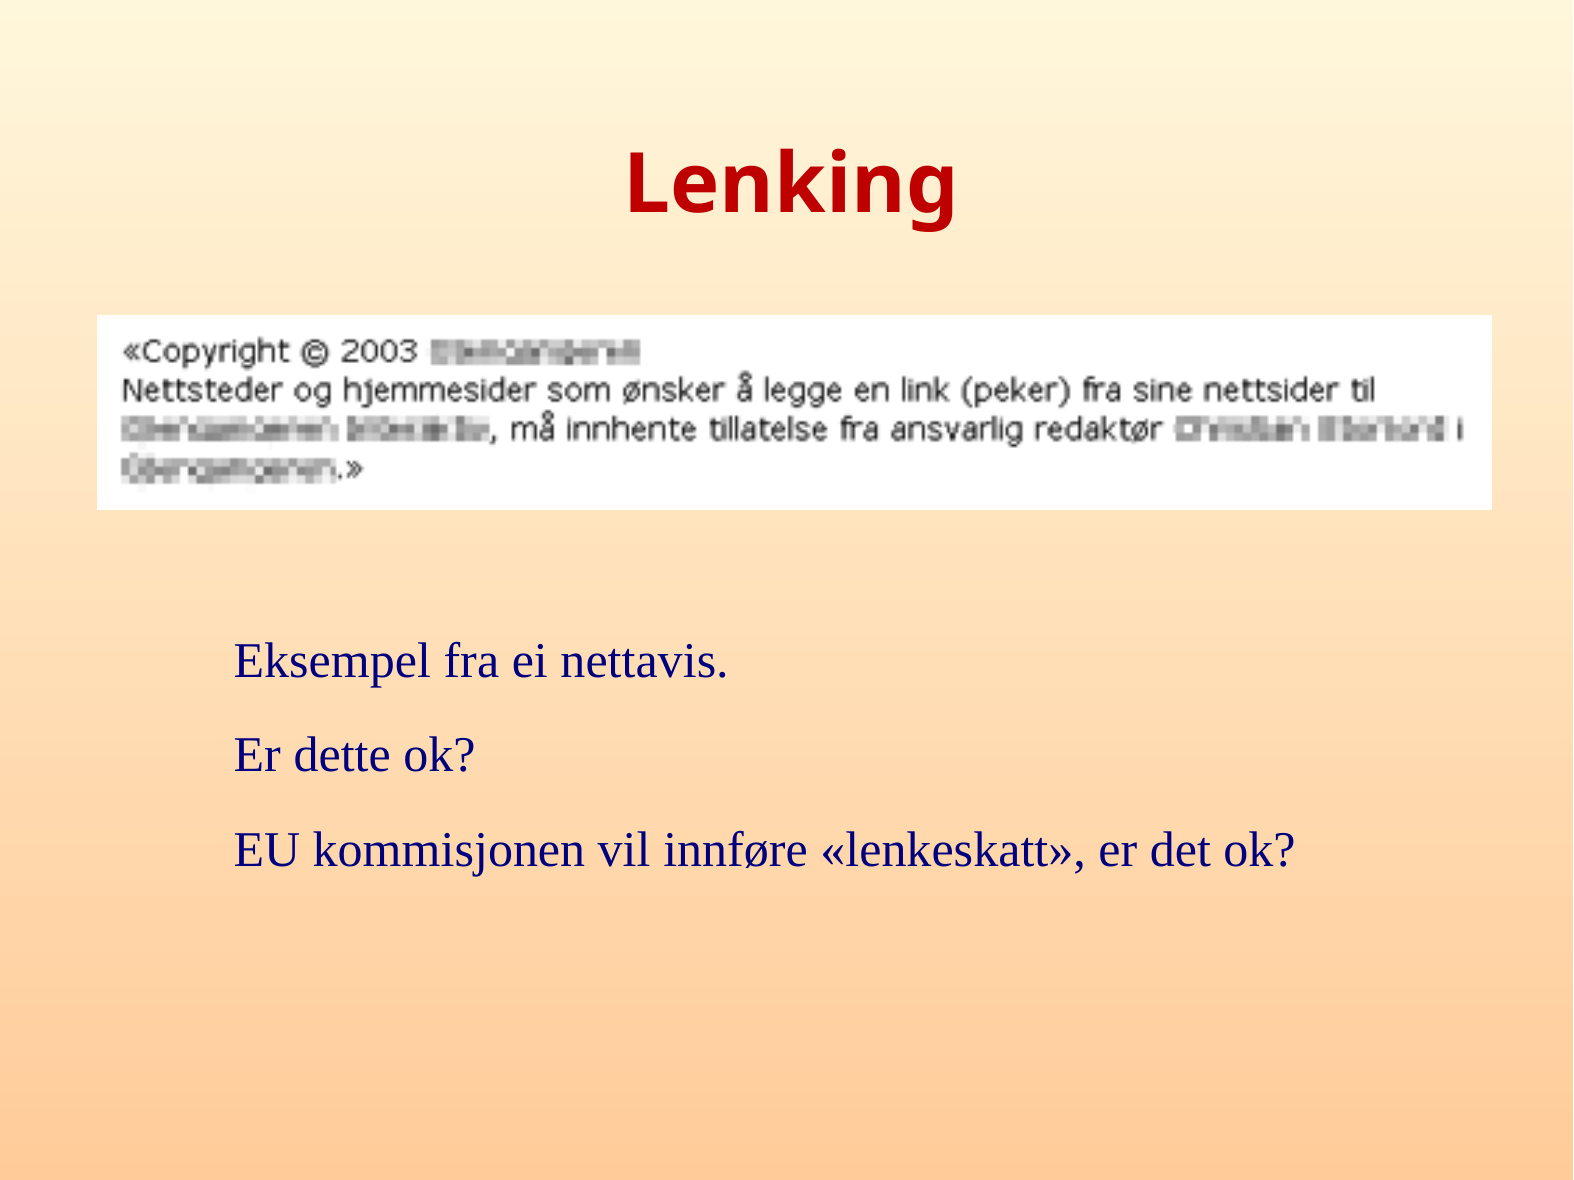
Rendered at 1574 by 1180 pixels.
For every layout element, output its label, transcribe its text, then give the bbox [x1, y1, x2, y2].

title Lenking [39, 54, 1543, 309]
text_box Eksempel fra ei nettavis. Er dette ok? EU kommisjonen vil innføre «lenkeskatt», er det ok? [218, 631, 1336, 892]
picture [97, 315, 1492, 510]
